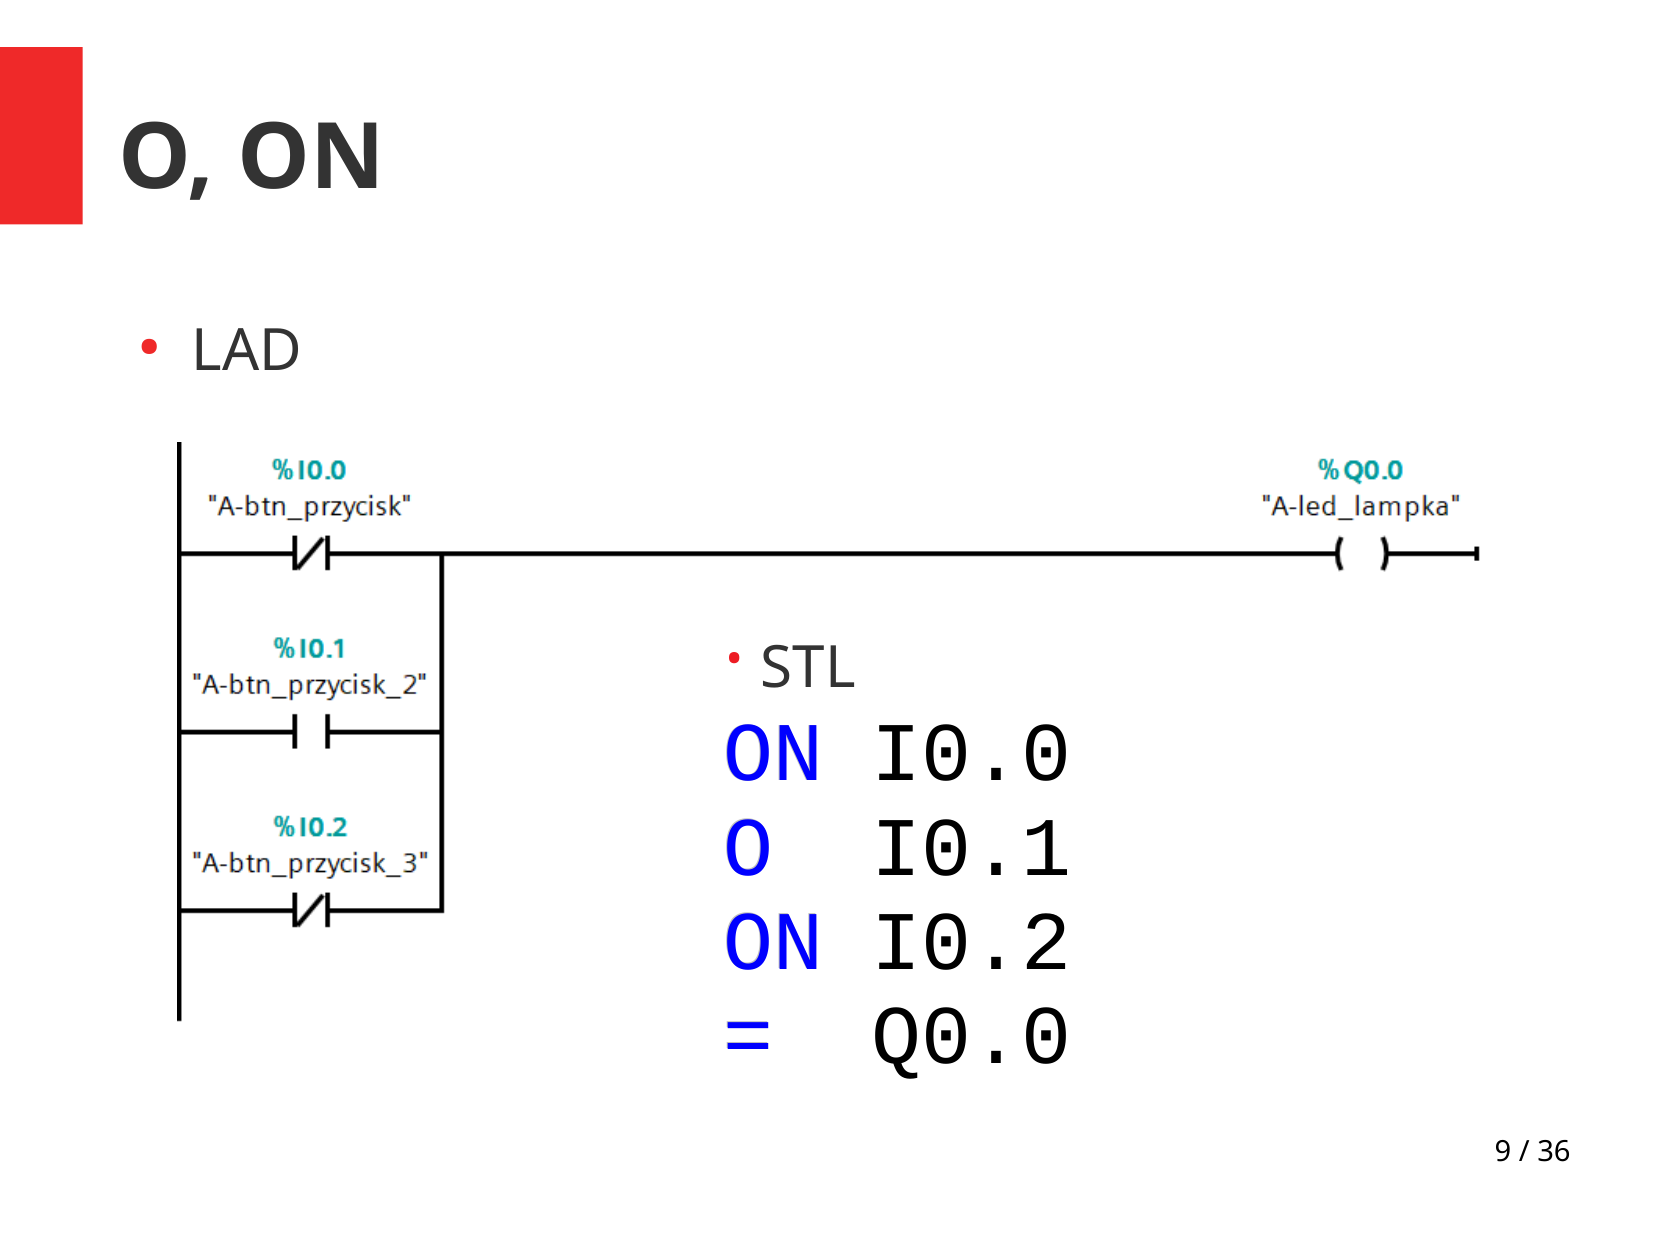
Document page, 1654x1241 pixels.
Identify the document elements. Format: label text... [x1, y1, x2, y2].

title O, ON [118, 49, 1571, 257]
picture [177, 442, 1495, 1026]
list LAD [121, 308, 1539, 392]
text_box · STL ON I0.0 O I0.1 ON I0.2 = Q0.0 [708, 590, 1087, 1097]
